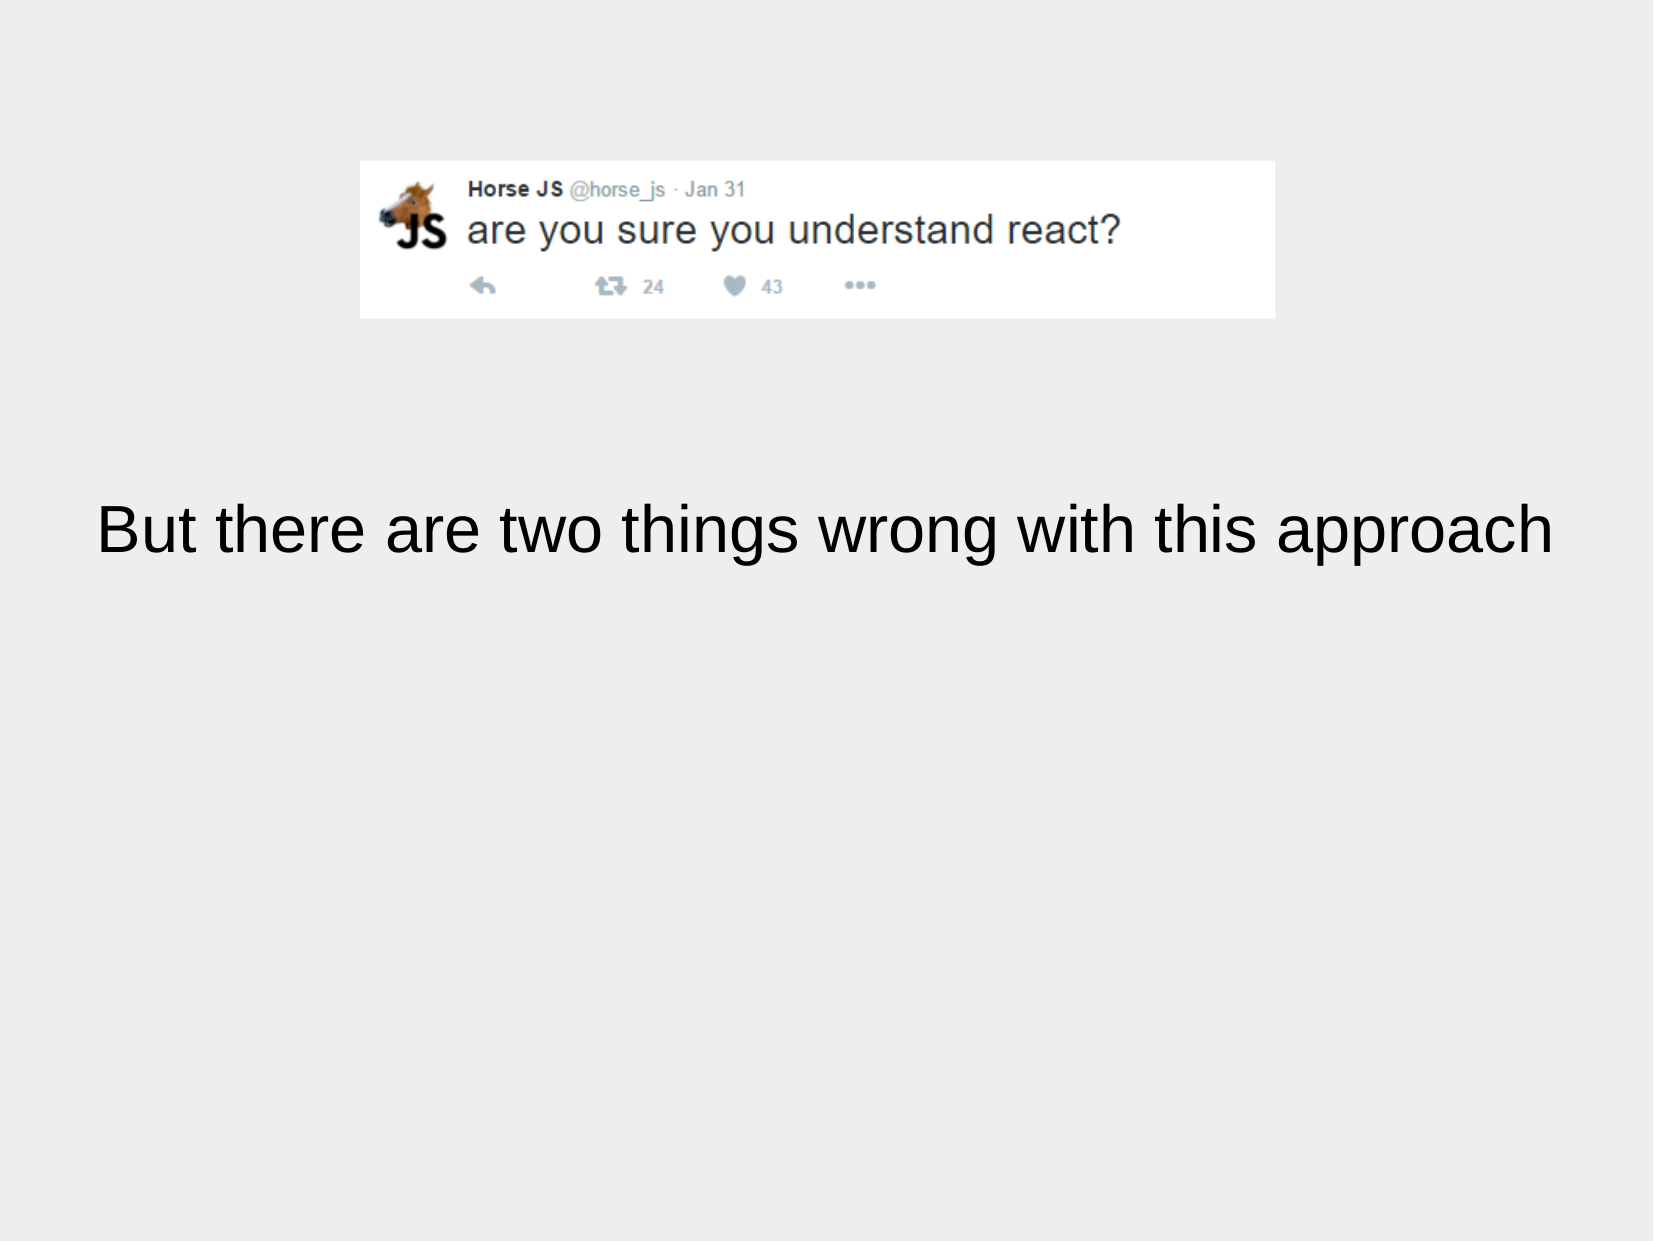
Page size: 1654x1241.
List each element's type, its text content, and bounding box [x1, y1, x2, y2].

subtitle But there are two things wrong with this approach [82, 49, 1571, 1010]
picture [360, 153, 1287, 331]
